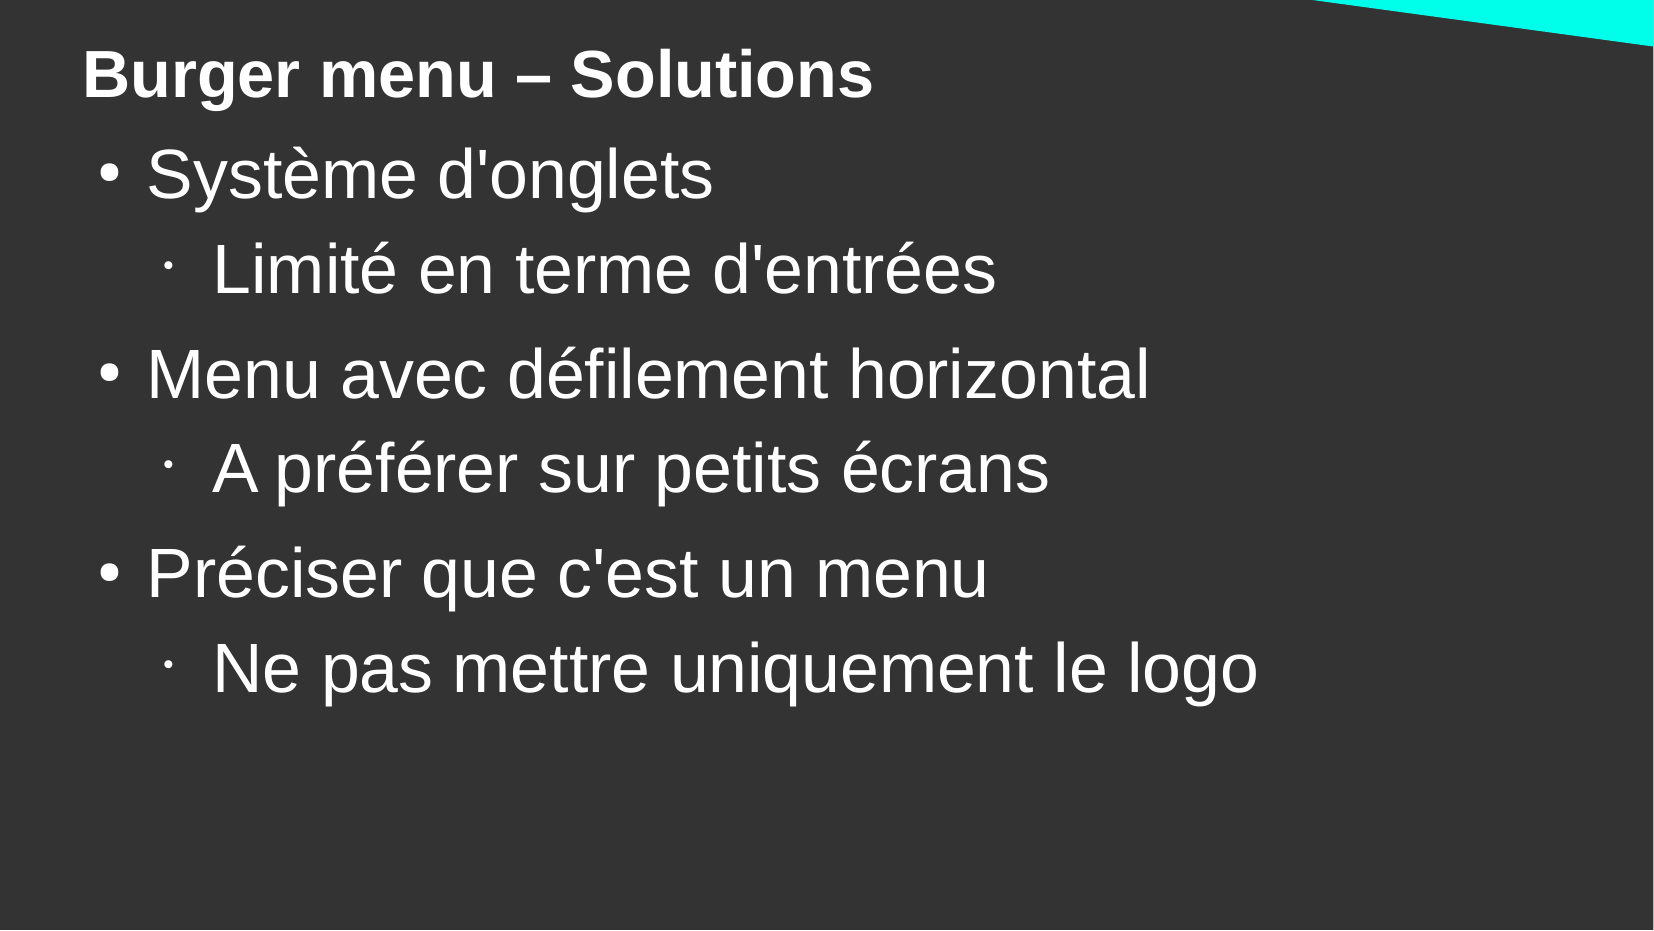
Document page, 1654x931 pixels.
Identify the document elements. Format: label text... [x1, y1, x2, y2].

text_box [1312, 0, 1654, 47]
list Système d'onglets Limité en terme d'entrées Menu avec défilement horizontal A préférer sur petits écrans Préciser que c'est un menu Ne pas mettre uniquement le logo [80, 135, 1620, 709]
title Burger menu – Solutions [82, 37, 1571, 114]
